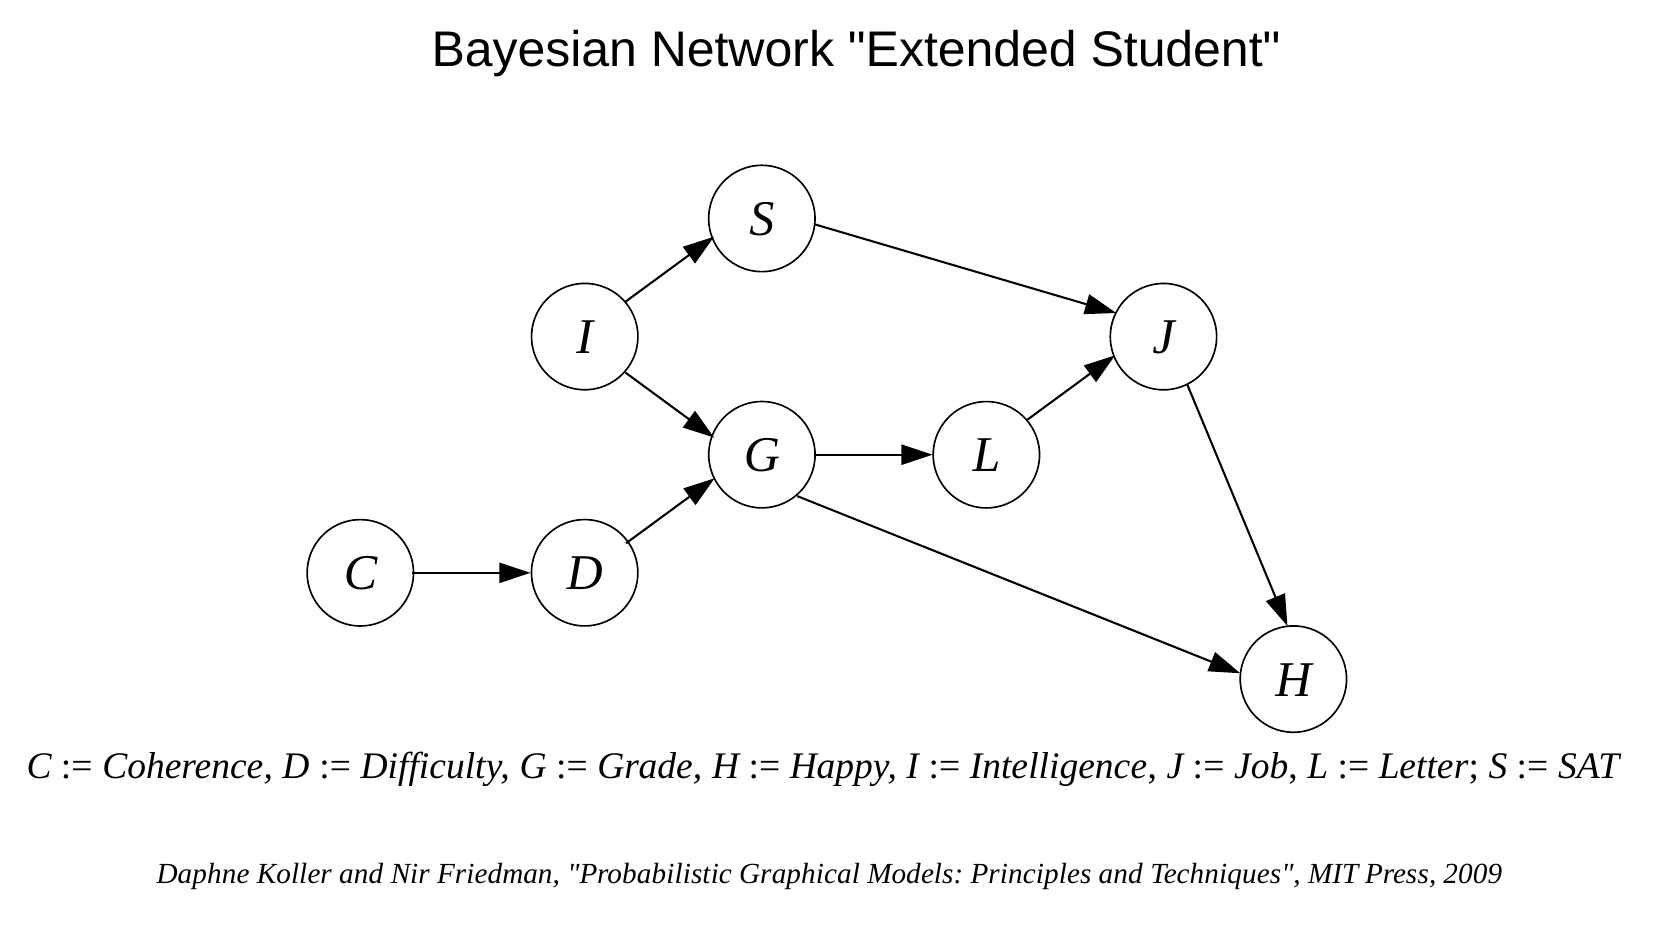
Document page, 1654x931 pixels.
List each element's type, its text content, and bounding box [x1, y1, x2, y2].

text_box C [307, 519, 414, 626]
text_box J [1110, 283, 1217, 390]
text_box G [708, 401, 816, 508]
text_box I [531, 283, 638, 390]
text_box C := Coherence, D := Difficulty, G := Grade, H := Happy, I := Intelligence, J := Job, L := Letter; S := SAT [11, 738, 1642, 815]
title Bayesian Network "Extended Student" [354, 11, 1359, 87]
text_box L [933, 401, 1040, 508]
text_box D [531, 519, 638, 626]
text_box Daphne Koller and Nir Friedman, "Probabilistic Graphical Models: Principles and Techniques", MIT Press, 2009 [141, 850, 1519, 907]
text_box H [1240, 625, 1347, 733]
text_box S [708, 165, 816, 272]
